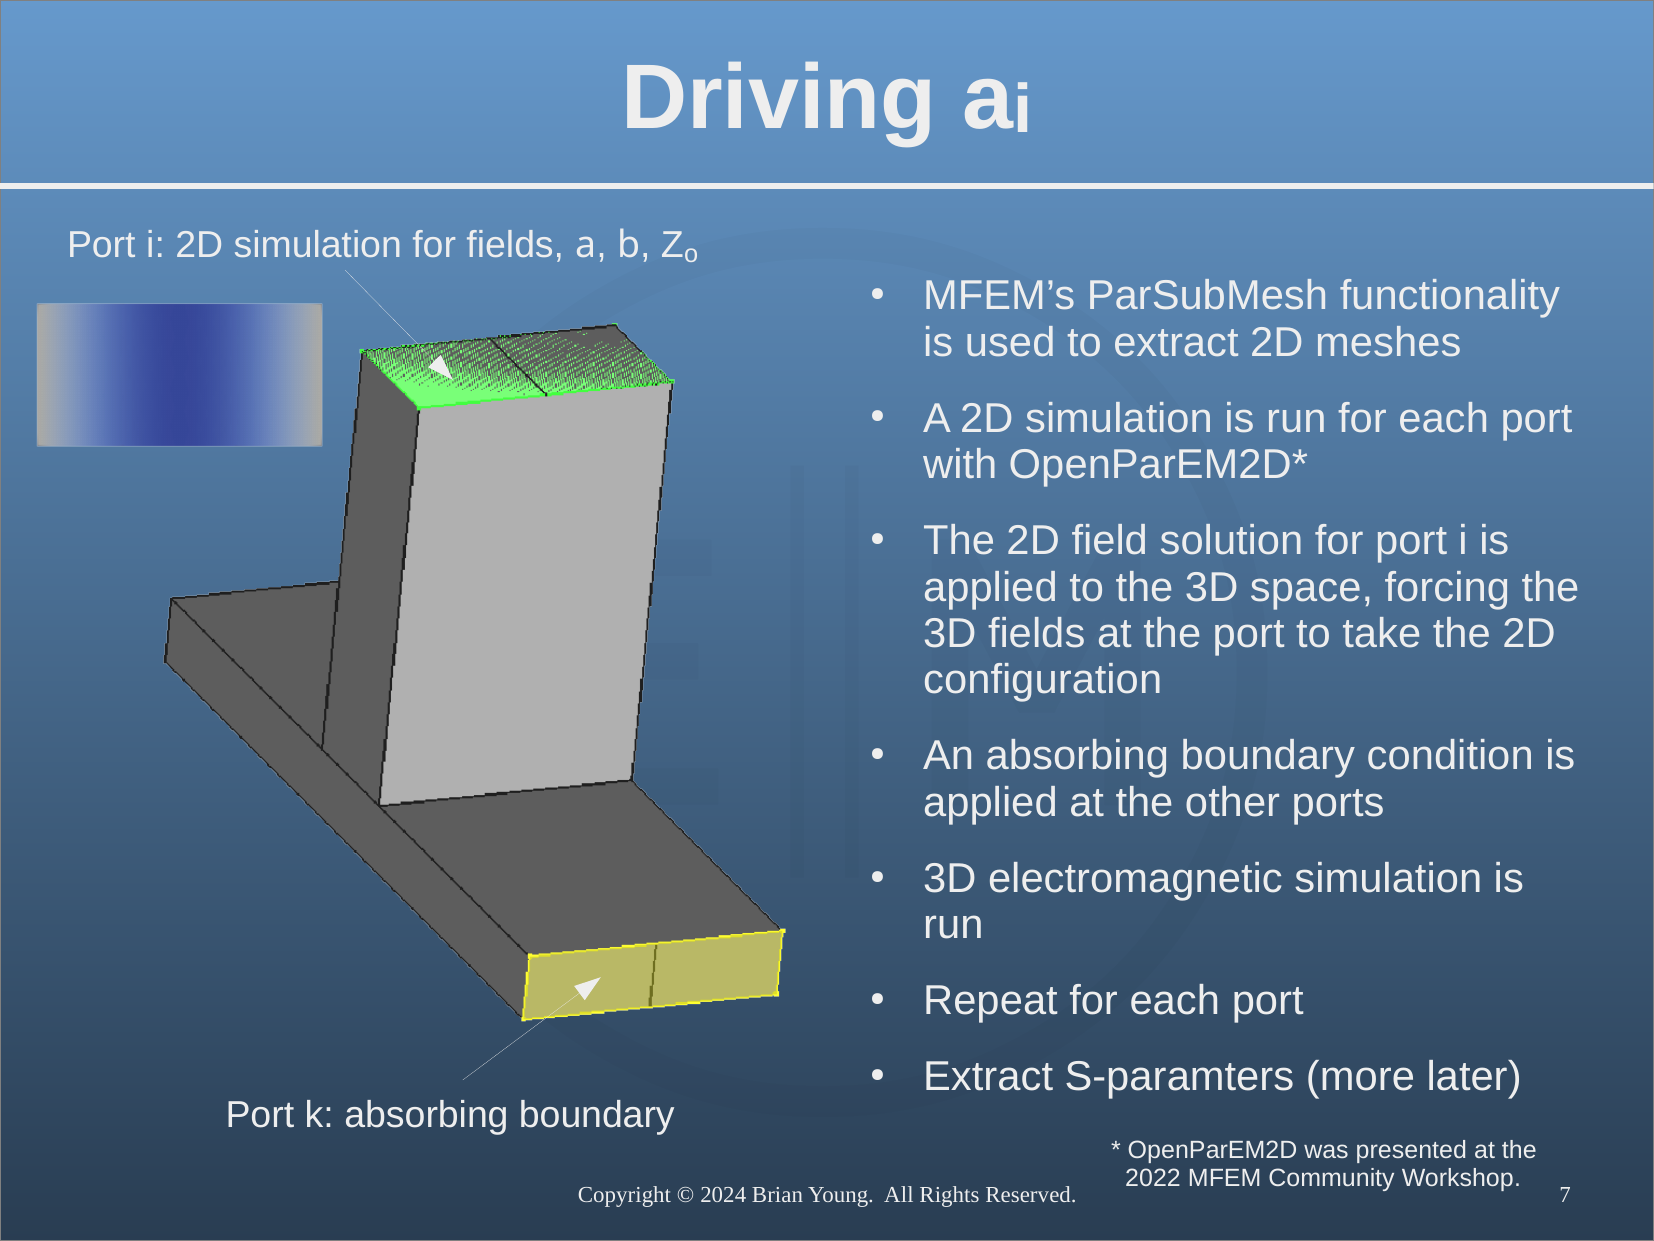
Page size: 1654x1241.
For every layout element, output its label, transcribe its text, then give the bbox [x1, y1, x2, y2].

text_box * OpenParEM2D was presented at the 2022 MFEM Community Workshop. [1096, 1128, 1561, 1200]
title Driving ai [82, 31, 1571, 163]
list MFEM’s ParSubMesh functionality is used to extract 2D meshes A 2D simulation is run for each port with OpenParEM2D* The 2D field solution for port i is applied to the 3D space, forcing the 3D fields at the port to take the 2D configuration An absorbing boundary condition is applied at the other ports 3D electromagnetic simulation is run Repeat for each port Extract S-paramters (more later) [852, 271, 1591, 1100]
picture [30, 293, 819, 1044]
text_box Port i: 2D simulation for fields, a, b, Zo [52, 210, 721, 282]
text_box Port k: absorbing boundary [210, 1085, 690, 1158]
